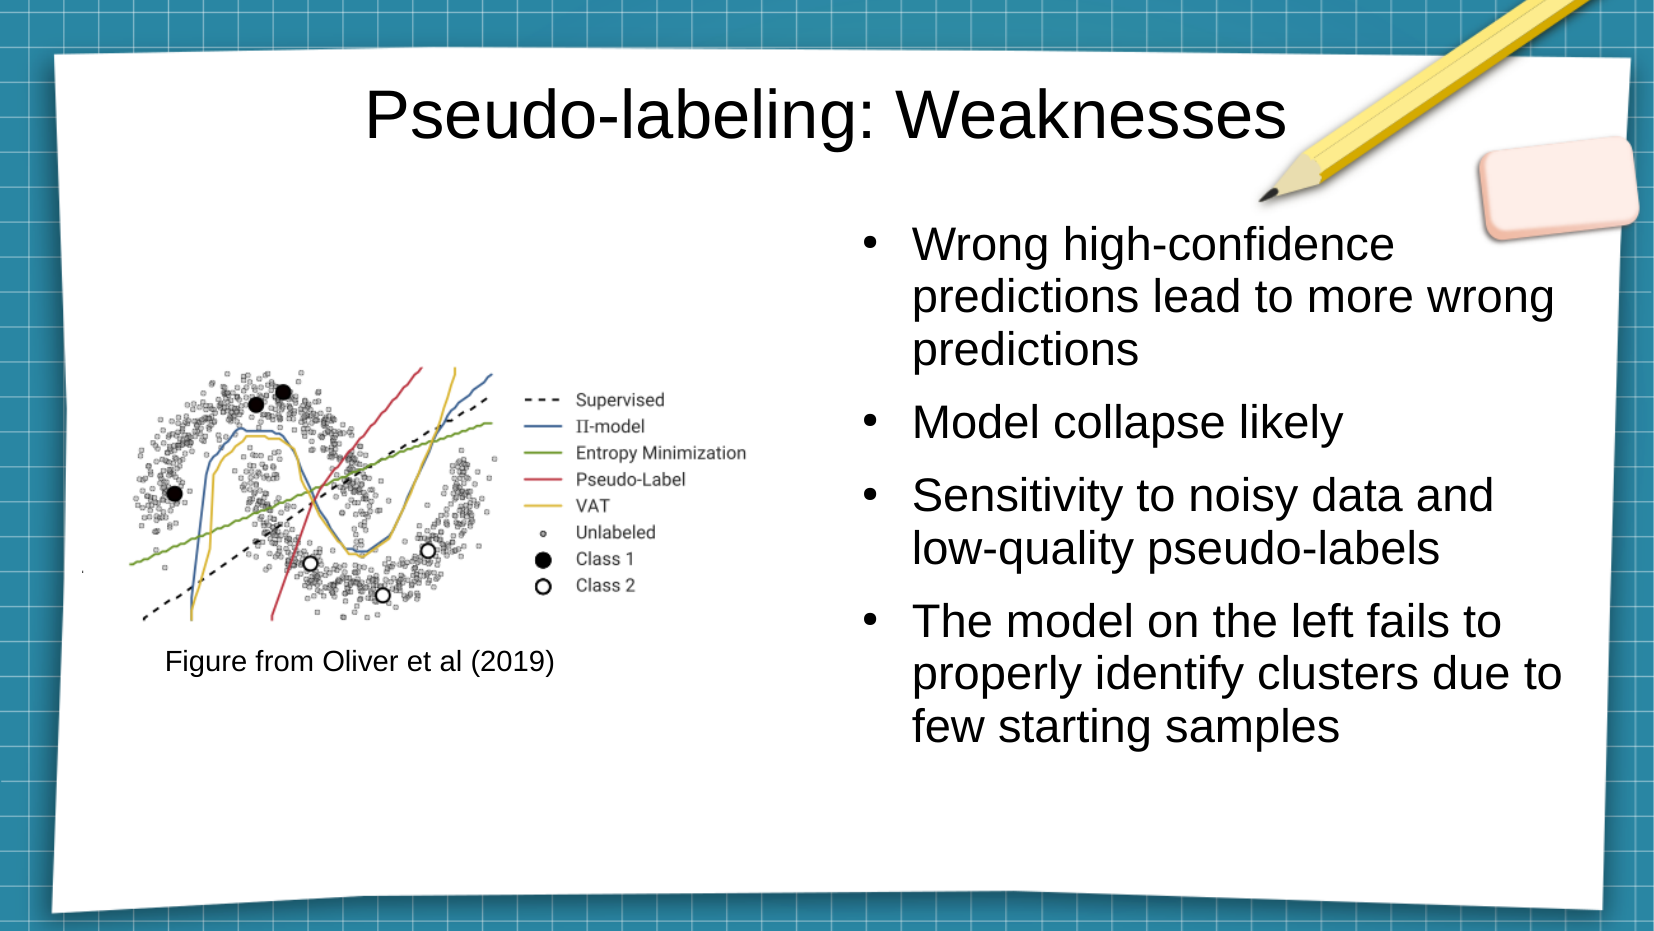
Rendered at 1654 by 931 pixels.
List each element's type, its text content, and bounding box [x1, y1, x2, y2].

text_box Figure from Oliver et al (2019) [150, 637, 571, 685]
title Pseudo-labeling: Weaknesses [82, 37, 1571, 193]
list Wrong high-confidence predictions lead to more wrong predictions Model collapse likely Sensitivity to noisy data and low-quality pseudo-labels The model on the left fails to properly identify clusters due to few starting samples [845, 217, 1572, 758]
picture [0, 0, 1654, 931]
